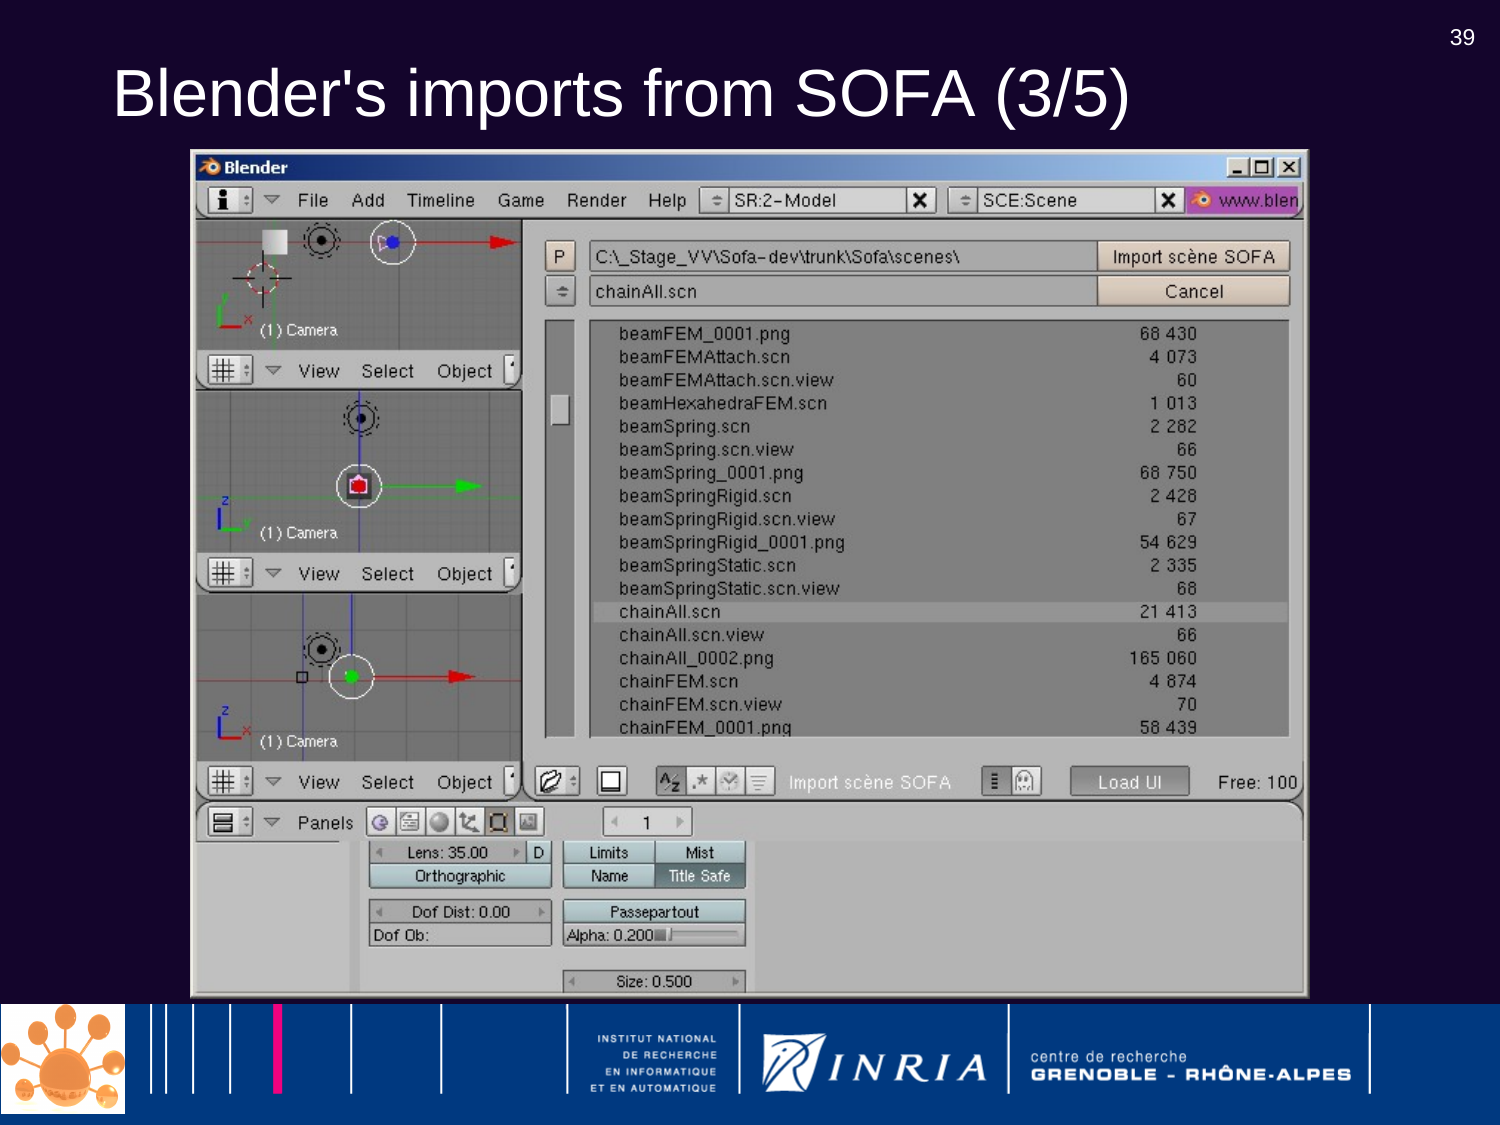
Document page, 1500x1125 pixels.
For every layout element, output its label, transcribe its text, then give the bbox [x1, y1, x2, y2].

title Blender's imports from SOFA (3/5) [112, 7, 1474, 181]
picture [0, 1004, 1500, 1125]
picture [190, 181, 1310, 999]
